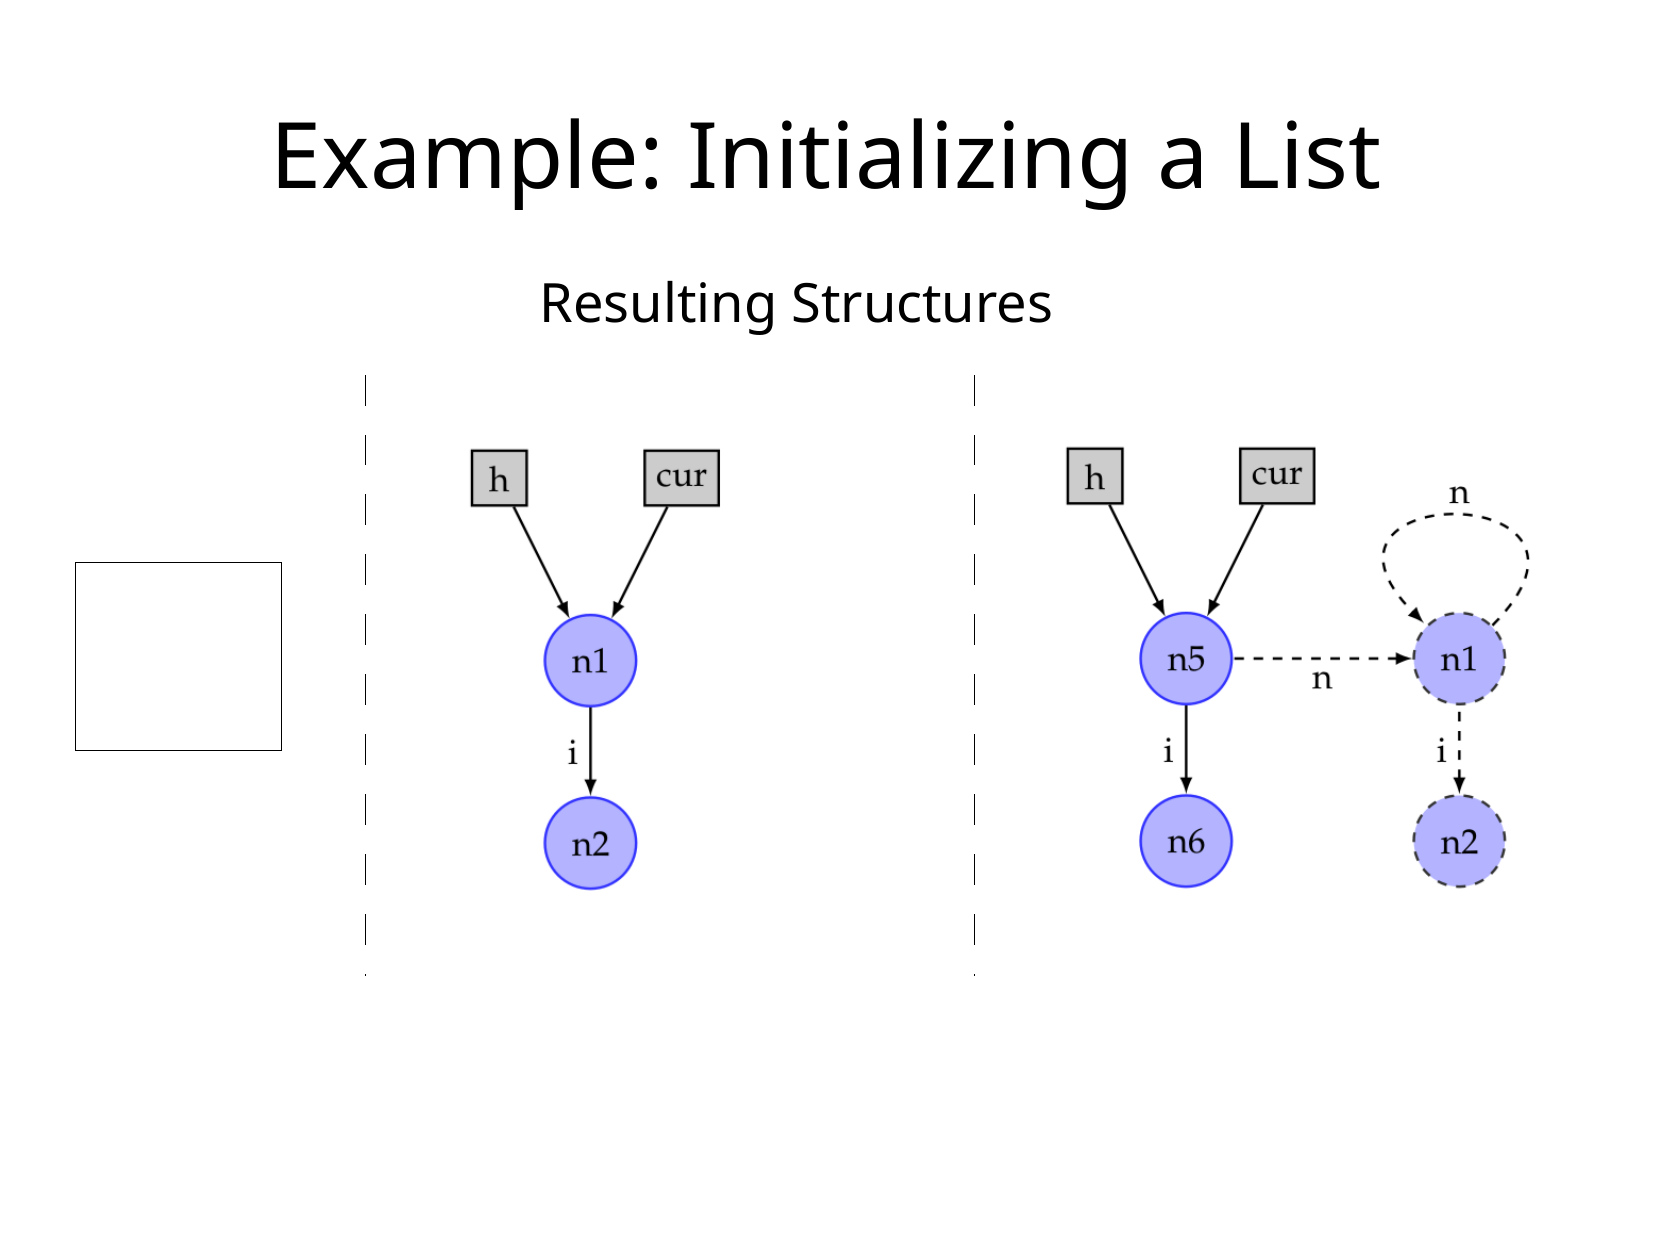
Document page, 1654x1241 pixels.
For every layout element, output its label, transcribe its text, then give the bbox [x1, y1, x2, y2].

picture [455, 436, 1654, 895]
text_box Resulting Structures [525, 257, 1426, 338]
title Example: Initializing a List [82, 49, 1571, 257]
